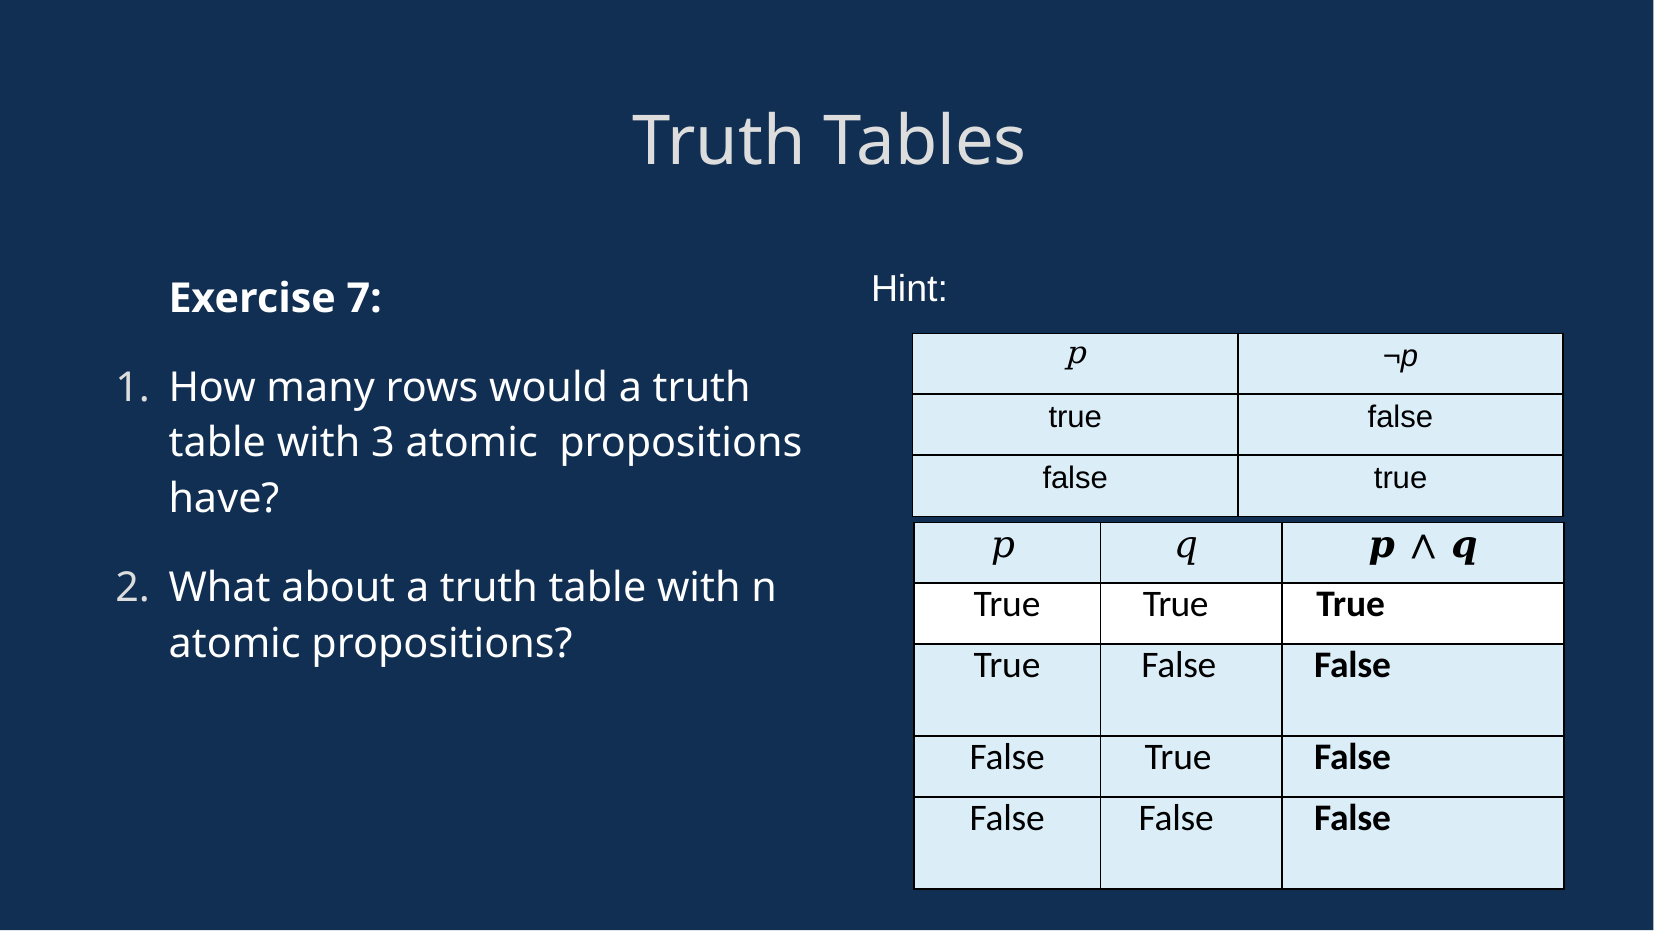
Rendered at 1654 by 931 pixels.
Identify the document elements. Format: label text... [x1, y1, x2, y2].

table_cell False [915, 737, 1100, 796]
table_cell False [1101, 645, 1281, 735]
table_cell True [915, 645, 1100, 735]
table_header 𝒑 ∧ 𝒒 [1283, 523, 1563, 582]
table_cell True [1101, 584, 1281, 643]
table_cell False [1101, 798, 1281, 888]
title Truth Tables [97, 56, 1563, 220]
table_cell True [1283, 584, 1563, 643]
table_cell False [1283, 798, 1563, 888]
table_header 𝑞 [1101, 523, 1281, 582]
table_header p [913, 334, 1237, 393]
table_cell False [1283, 645, 1563, 735]
text_box Hint: [856, 259, 963, 317]
table_header ¬p [1239, 334, 1562, 393]
table_header 𝑝 [915, 523, 1100, 582]
list Exercise 7: How many rows would a truth table with 3 atomic propositions have? What about a truth table with n atomic propositions? [97, 268, 813, 806]
table_cell True [1101, 737, 1281, 796]
table_cell false [1239, 395, 1562, 454]
table_cell False [1283, 737, 1563, 796]
table_cell False [915, 798, 1100, 888]
table_cell true [1239, 456, 1562, 516]
table_cell True [915, 584, 1100, 643]
table_cell false [913, 456, 1237, 516]
table_cell true [913, 395, 1237, 454]
